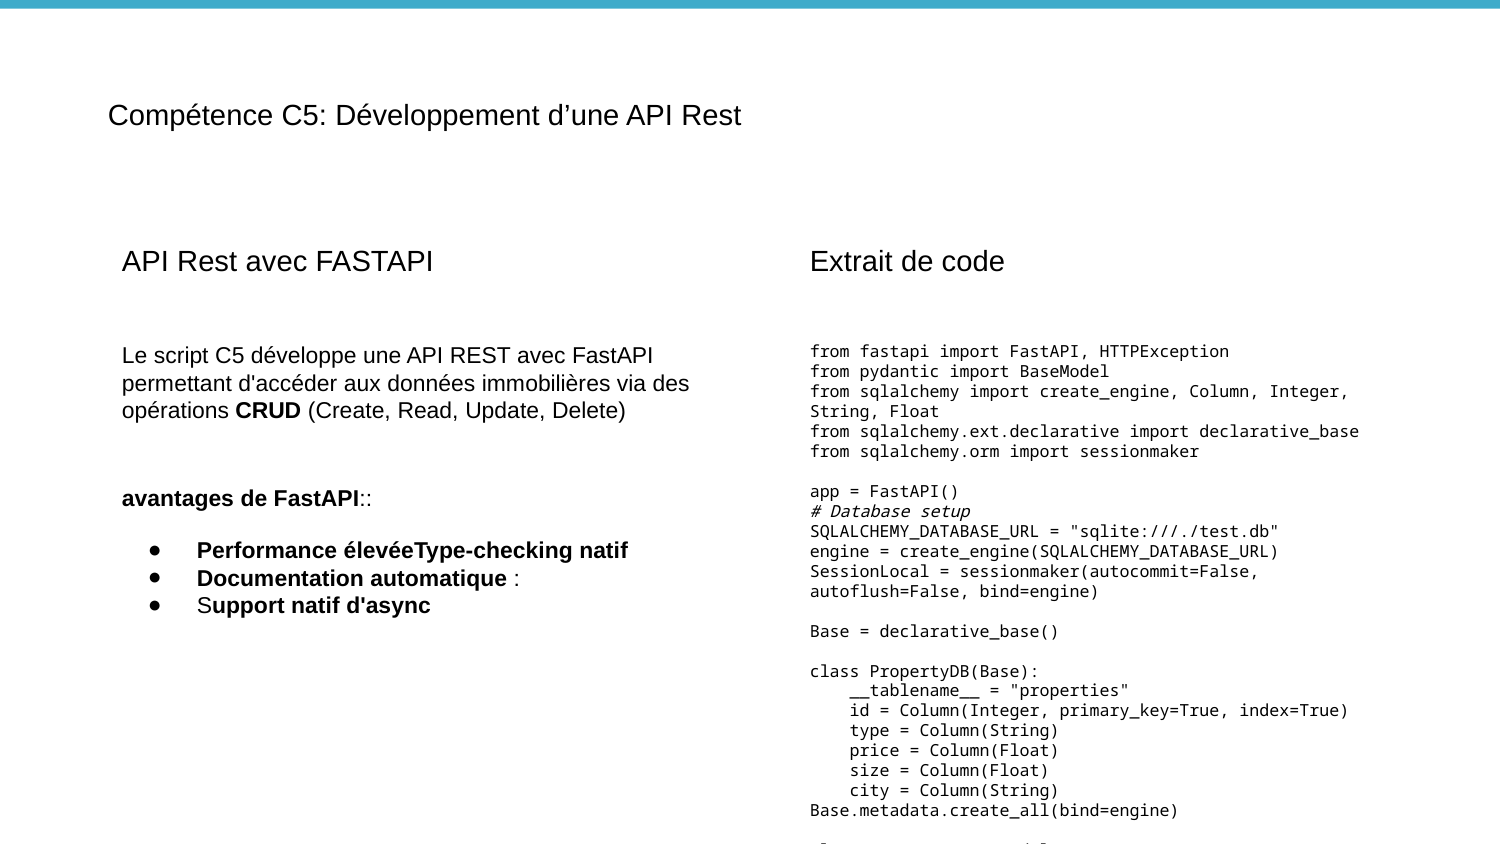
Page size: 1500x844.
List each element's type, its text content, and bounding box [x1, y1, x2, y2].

subtitle API Rest avec FASTAPI [106, 224, 719, 296]
list from fastapi import FastAPI, HTTPException from pydantic import BaseModel from sqlalchemy import create_engine, Column, Integer, String, Float from sqlalchemy.ext.declarative import declarative_base from sqlalchemy.orm import sessionmaker app = FastAPI() # Database setup SQLALCHEMY_DATABASE_URL = "sqlite:///./test.db" engine = create_engine(SQLALCHEMY_DATABASE_URL) SessionLocal = sessionmaker(autocommit=False, autoflush=False, bind=engine) Base = declarative_base() class PropertyDB(Base): __tablename__ = "properties" id = Column(Integer, primary_key=True, index=True) type = Column(String) price = Column(Float) size = Column(Float) city = Column(String) Base.metadata.create_all(bind=engine) class Property(BaseModel): type: str price: float size: float city: str [794, 325, 1408, 780]
title Compétence C5: Développement d’une API Rest [92, 66, 1408, 161]
subtitle Extrait de code [794, 224, 1408, 296]
list Le script C5 développe une API REST avec FastAPI permettant d'accéder aux données immobilières via des opérations CRUD (Create, Read, Update, Delete) avantages de FastAPI:: Performance élevéeType-checking natif Documentation automatique : Support natif d'async [106, 325, 727, 780]
